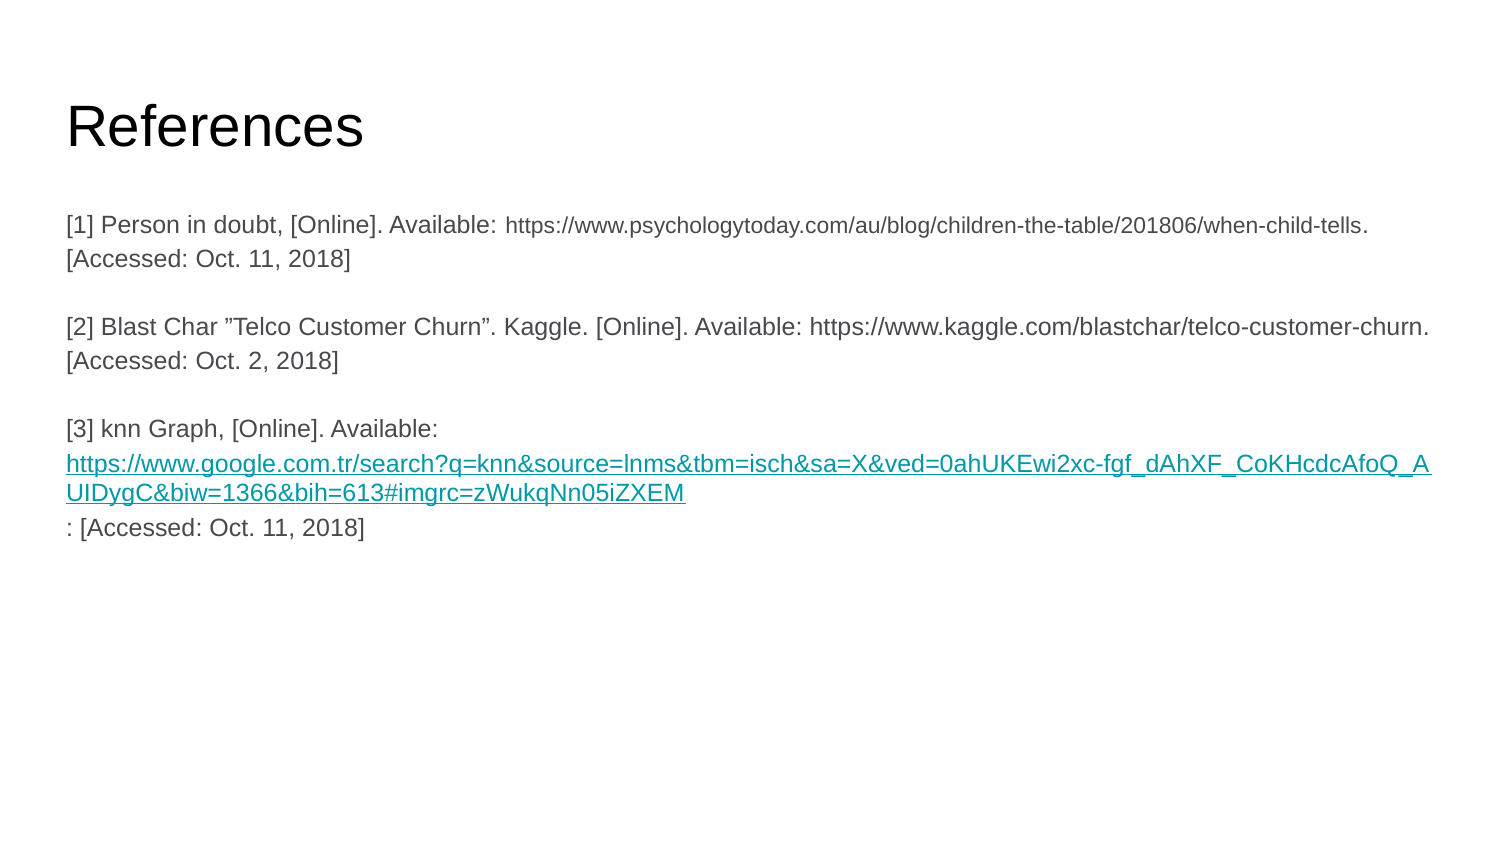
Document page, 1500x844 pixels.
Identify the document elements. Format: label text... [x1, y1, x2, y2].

list [1] Person in doubt, [Online]. Available: https://www.psychologytoday.com/au/blog/children-the-table/201806/when-child-tells. [Accessed: Oct. 11, 2018] [2] Blast Char ”Telco Customer Churn”. Kaggle. [Online]. Available: https://www.kaggle.com/blastchar/telco-customer-churn. [Accessed: Oct. 2, 2018] [3] knn Graph, [Online]. Available: https://www.google.com.tr/search?q=knn&source=lnms&tbm=isch&sa=X&ved=0ahUKEwi2xc-fgf_dAhXF_CoKHcdcAfoQ_AUIDygC&biw=1366&bih=613#imgrc=zWukqNn05iZXEM: [Accessed: Oct. 11, 2018] [51, 189, 1449, 750]
title References [51, 72, 1449, 167]
